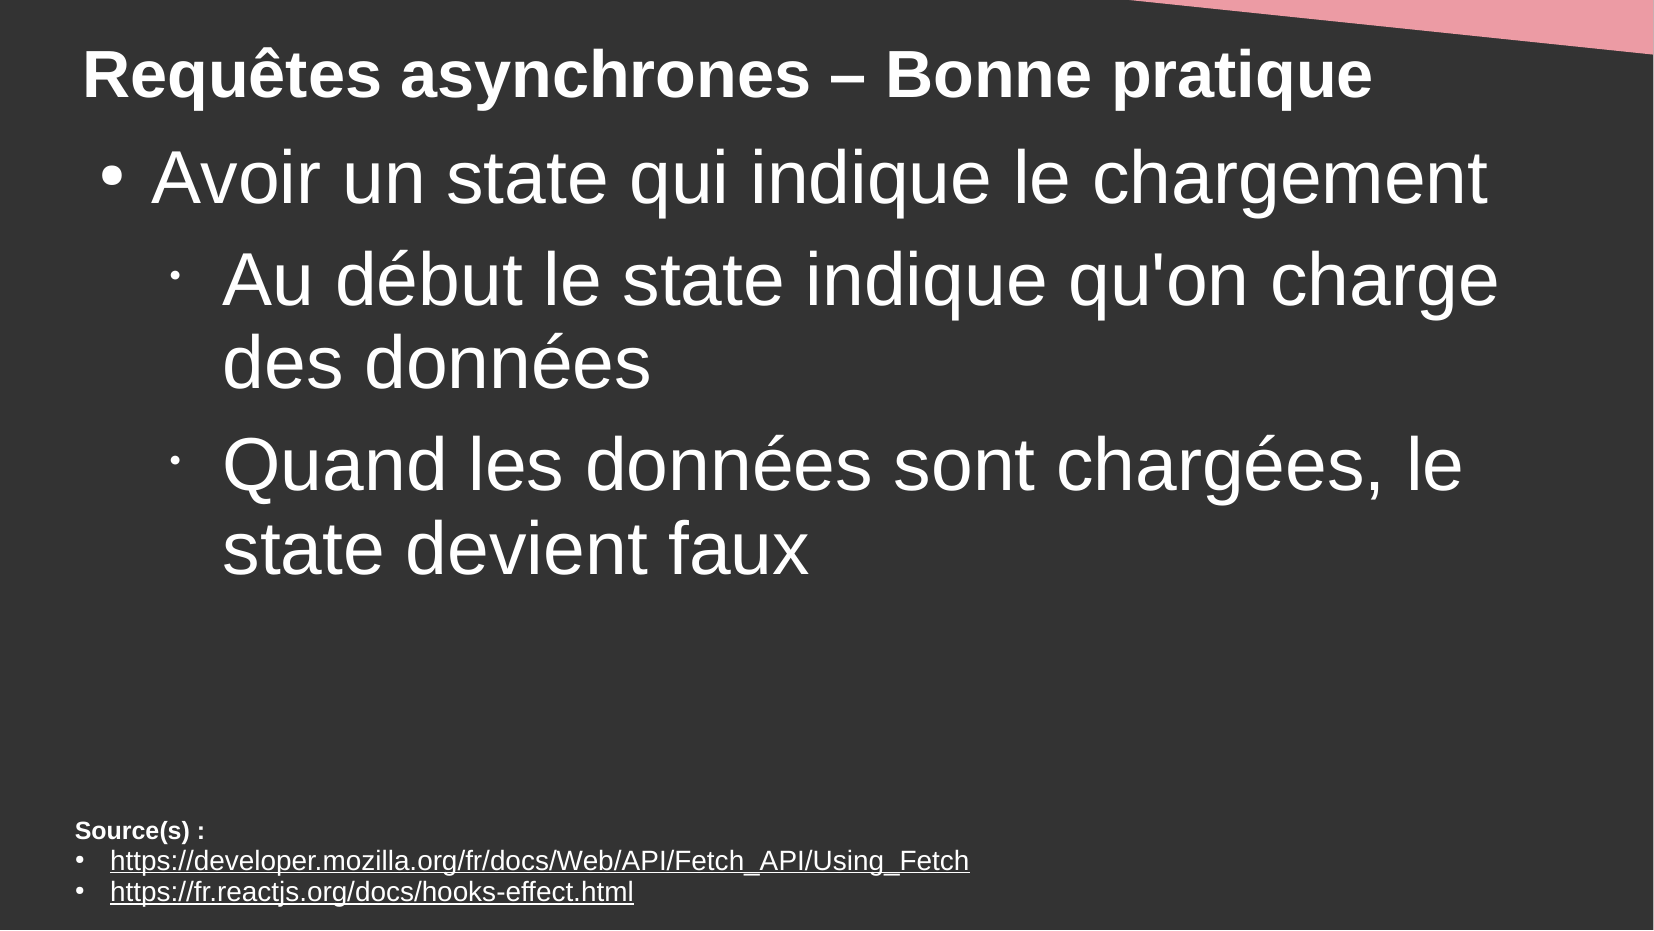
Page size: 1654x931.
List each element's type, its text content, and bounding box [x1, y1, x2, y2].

title Requêtes asynchrones – Bonne pratique [82, 37, 1571, 114]
text_box [1129, 0, 1654, 55]
list Avoir un state qui indique le chargement Au début le state indique qu'on charge des données Quand les données sont chargées, le state devient faux [80, 135, 1619, 697]
text_box Source(s) : https://developer.mozilla.org/fr/docs/Web/API/Fetch_API/Using_Fetch https://fr.reactjs.org/docs/hooks-effect.html [60, 809, 1546, 915]
